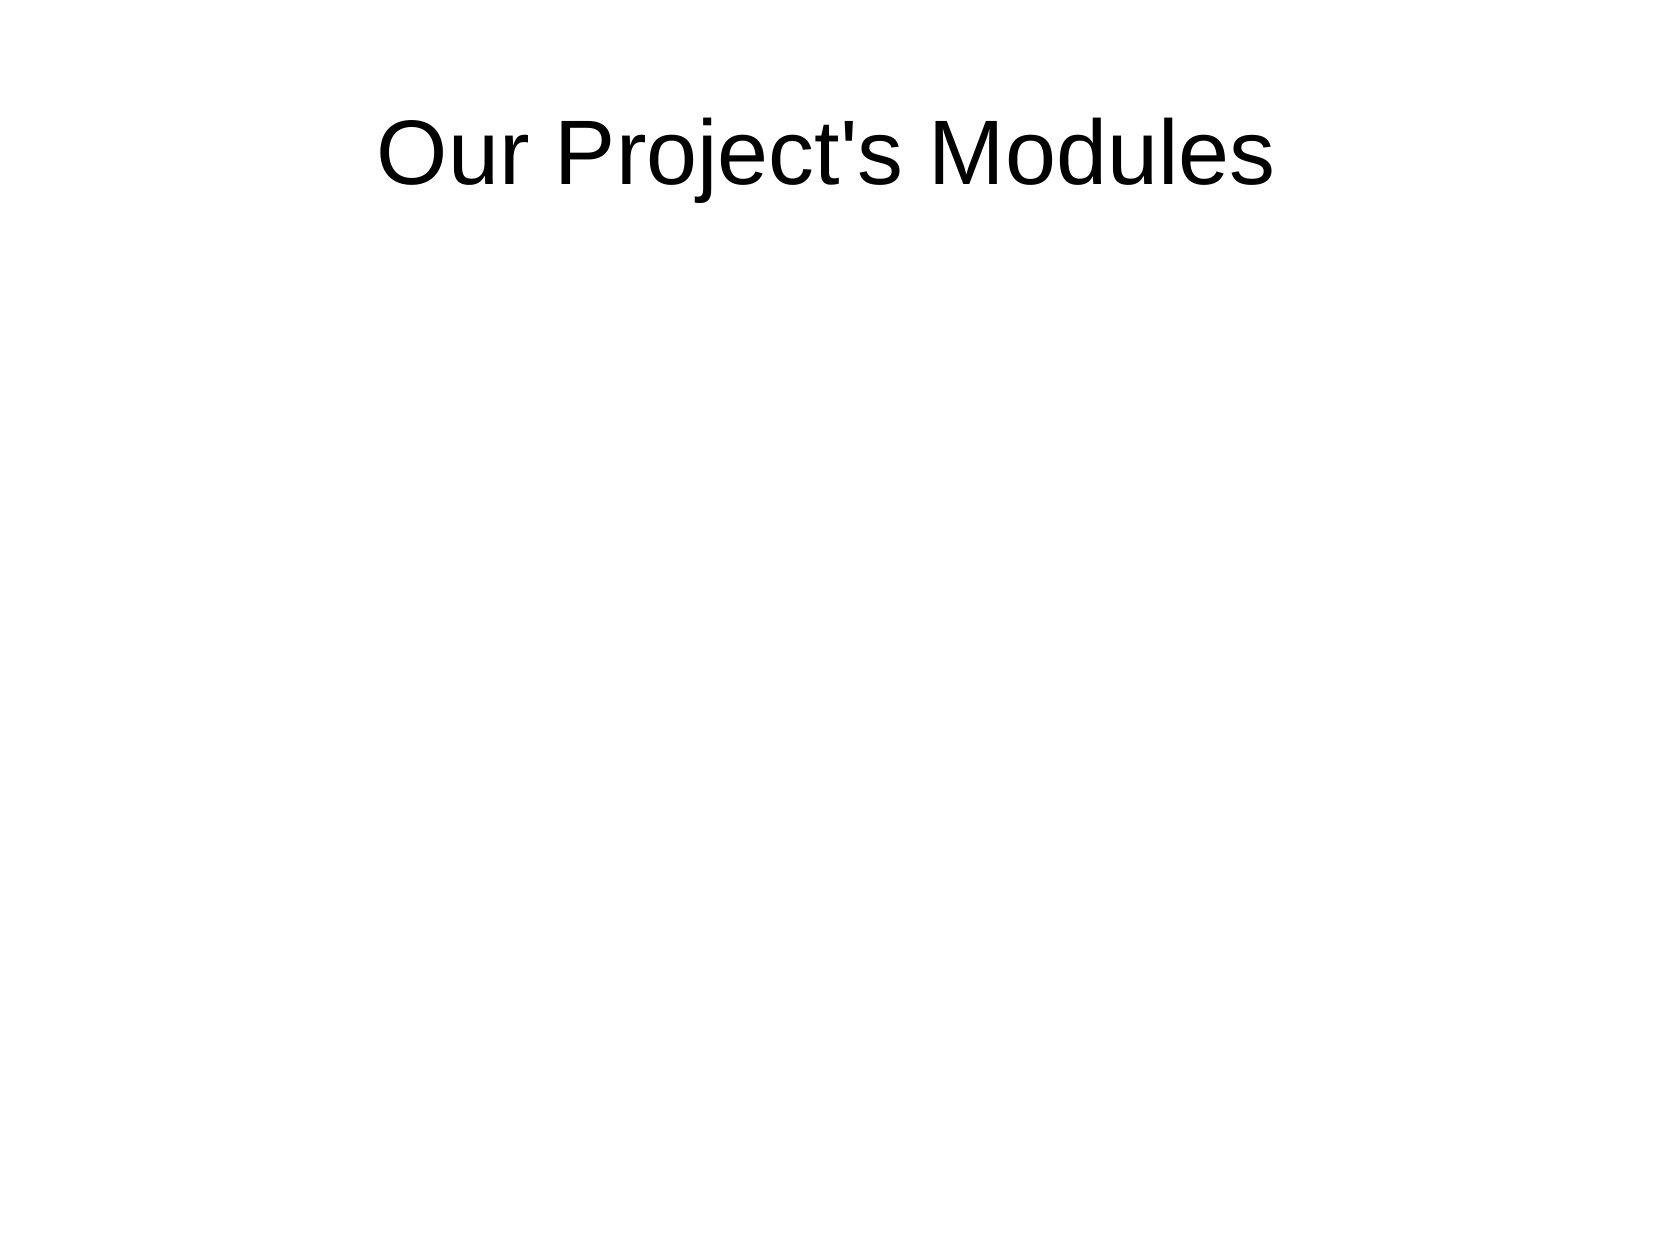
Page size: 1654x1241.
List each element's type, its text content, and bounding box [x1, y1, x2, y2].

title Our Project's Modules [82, 49, 1571, 257]
